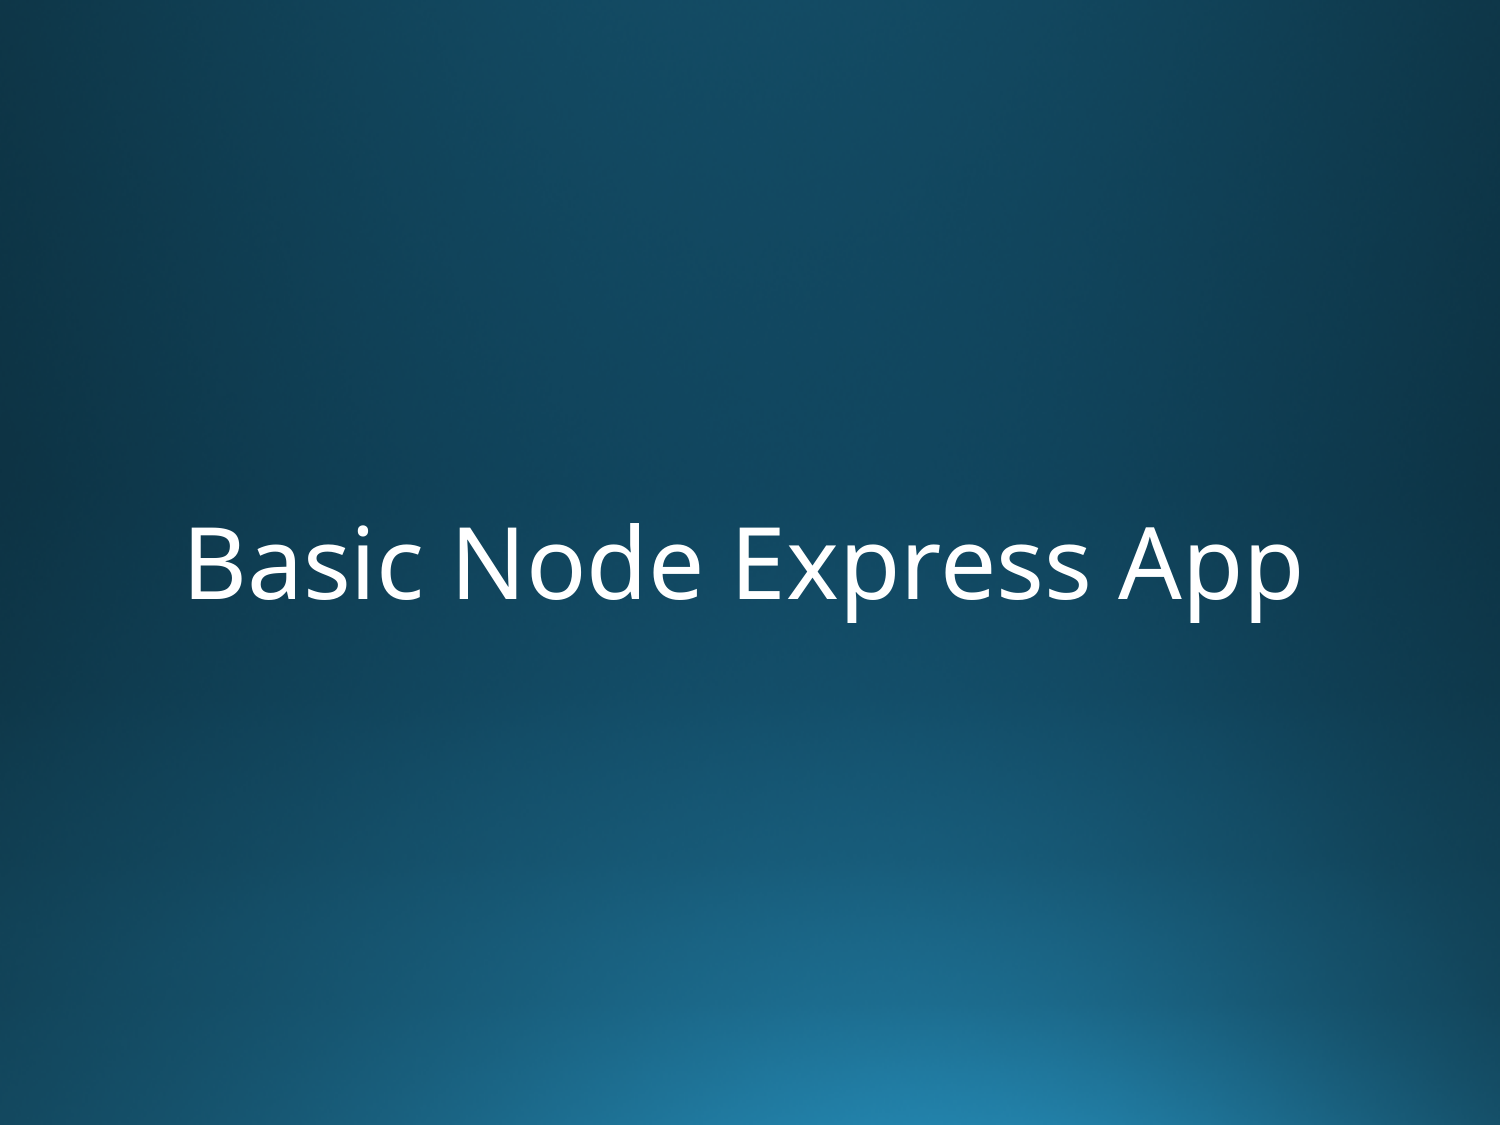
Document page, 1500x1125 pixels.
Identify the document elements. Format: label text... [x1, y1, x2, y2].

text_box Basic Node Express App [167, 484, 1333, 641]
picture [0, 0, 1500, 1125]
